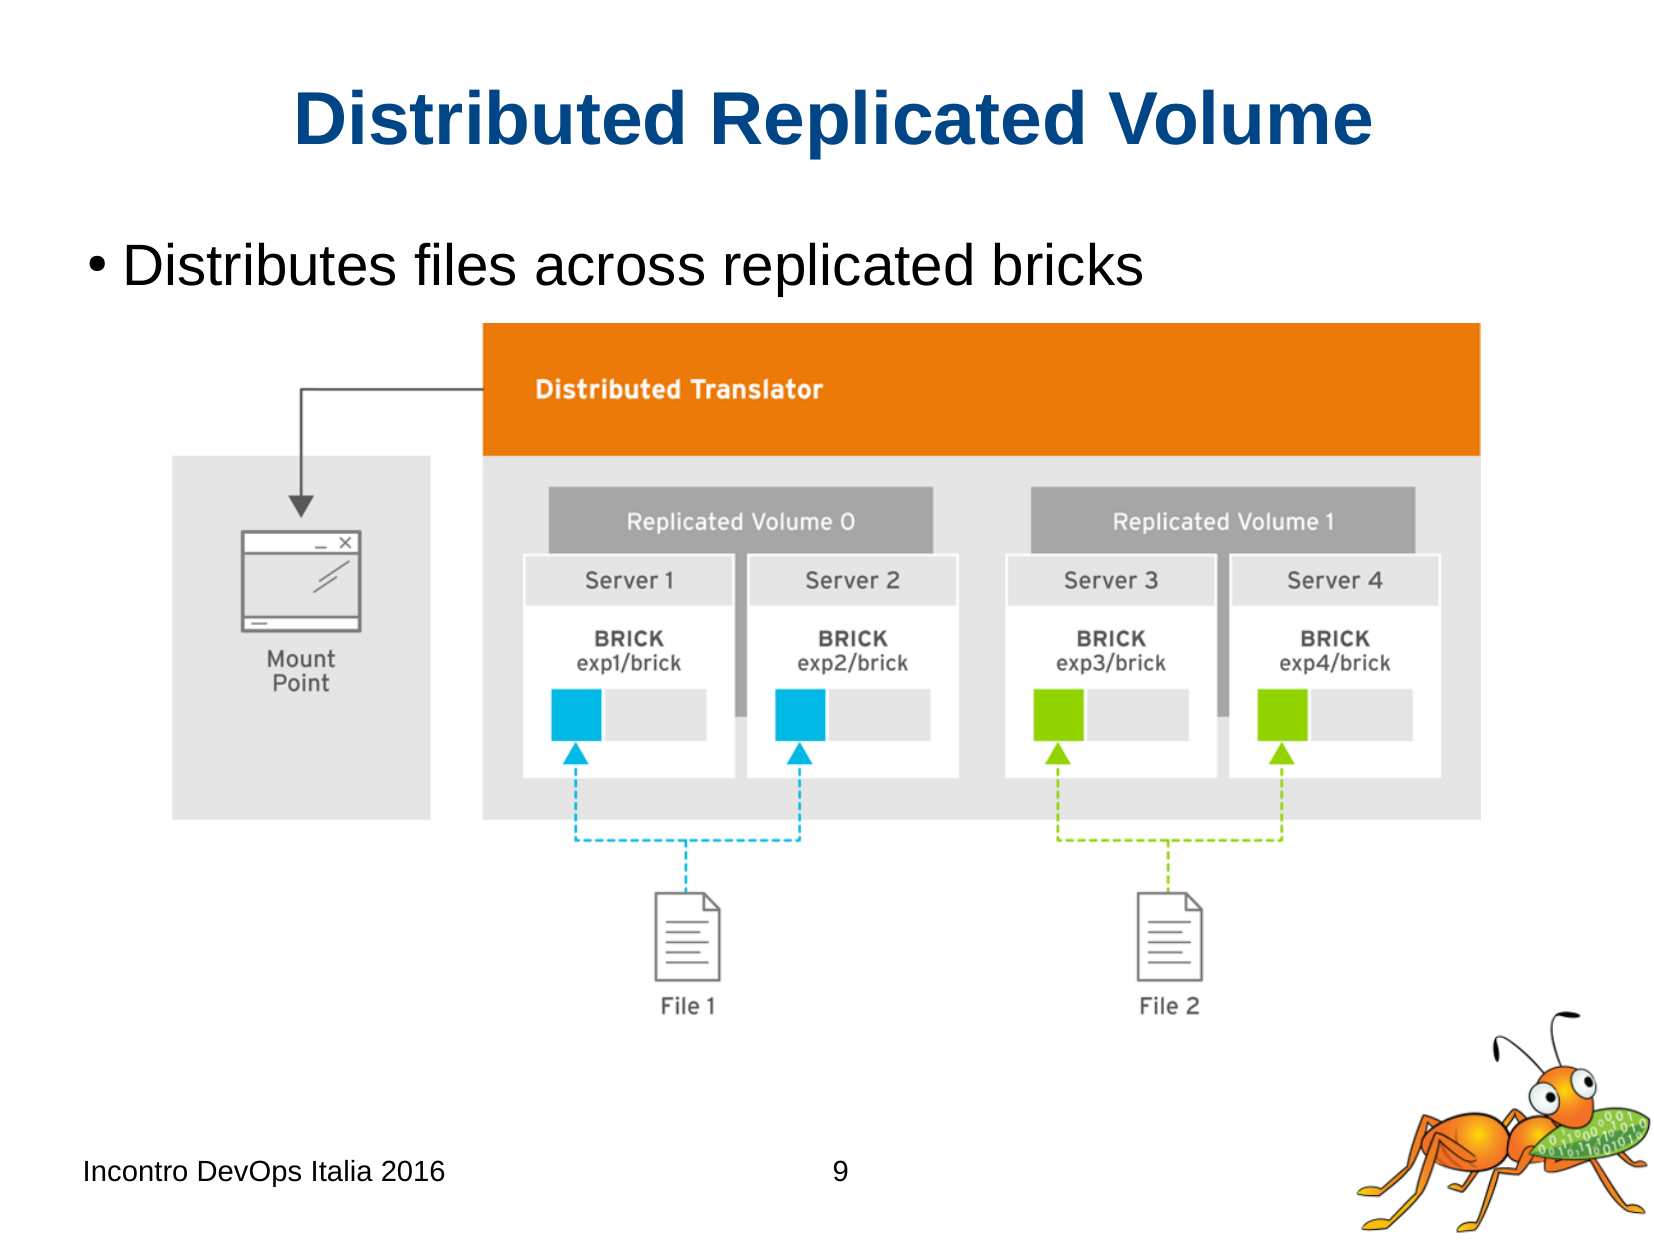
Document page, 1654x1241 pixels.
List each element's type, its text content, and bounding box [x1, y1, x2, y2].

title Distributed Replicated Volume [90, 15, 1579, 223]
list Distributes files across replicated bricks [86, 232, 1576, 1111]
picture [172, 323, 1481, 1035]
picture [1353, 1009, 1654, 1235]
